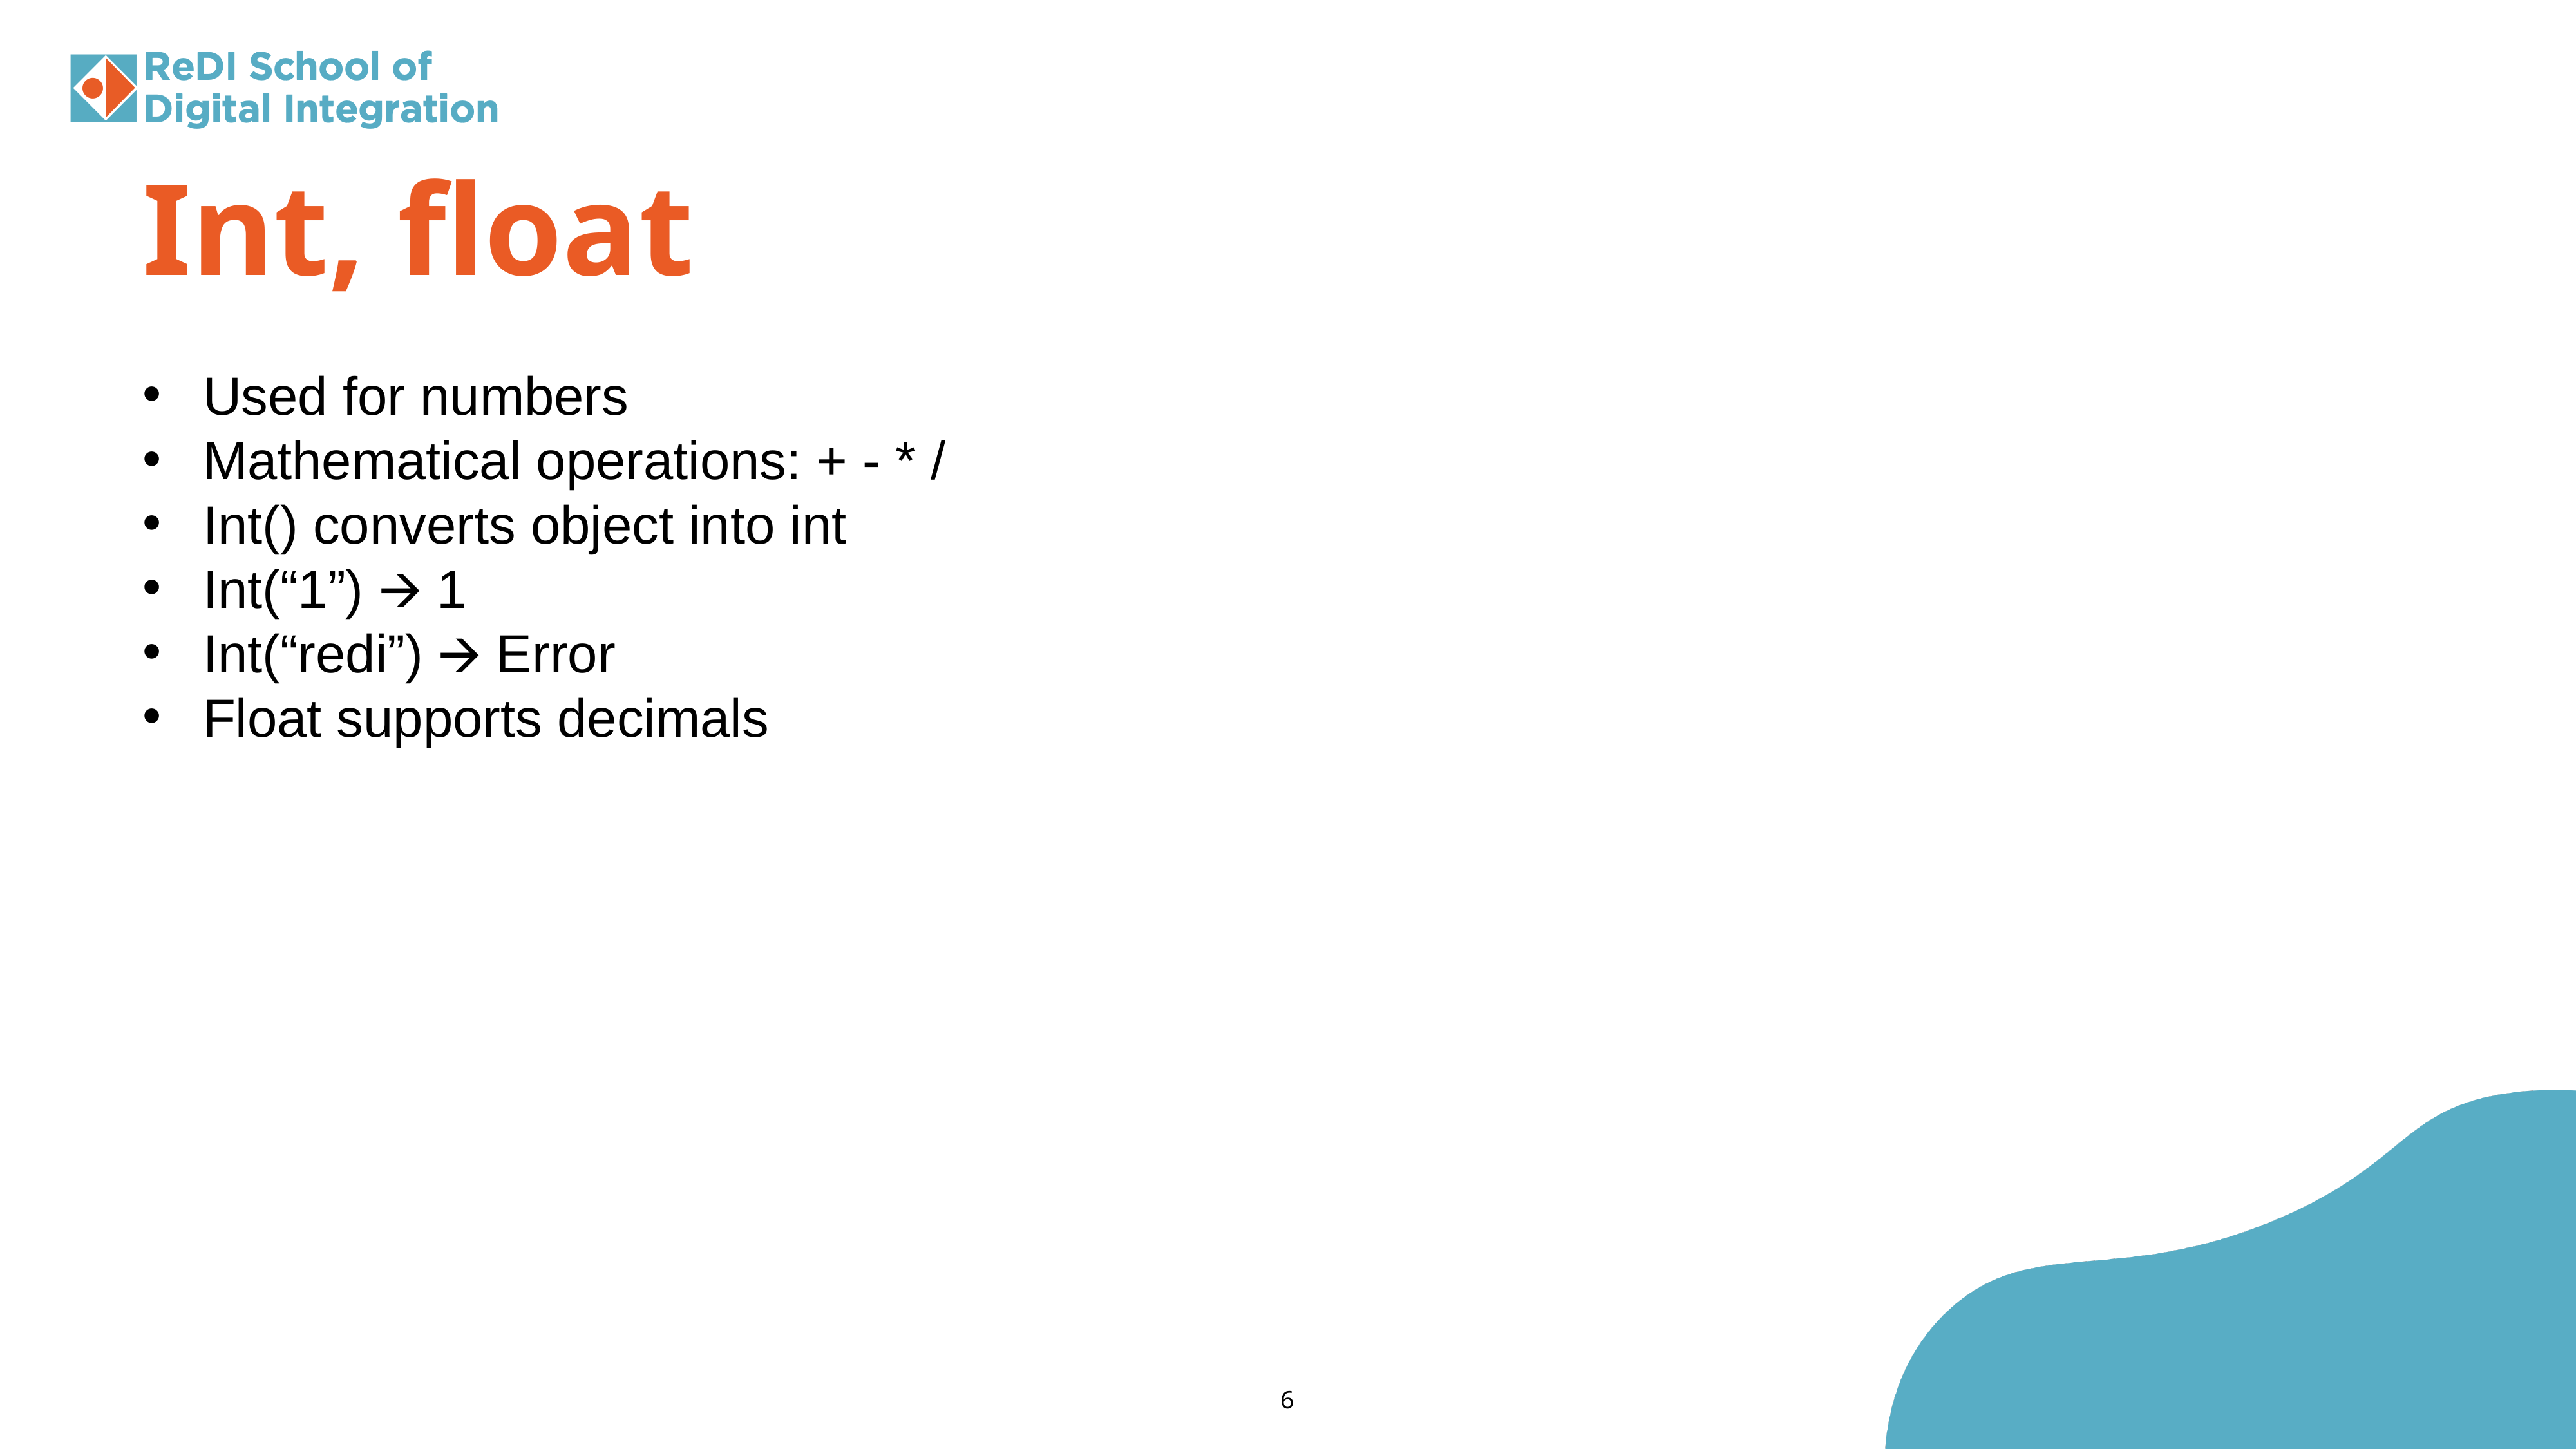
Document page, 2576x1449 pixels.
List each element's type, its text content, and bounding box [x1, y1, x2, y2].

slide_number <number> [1267, 758, 1307, 1423]
picture [66, 46, 499, 129]
text_box Used for numbers Mathematical operations: + - * / Int() converts object into int Int(“1”) 🡪 1 Int(“redi”) 🡪 Error Float supports decimals [133, 352, 2490, 758]
text_box Int, float [133, 169, 2231, 310]
picture [1884, 1090, 2576, 1449]
